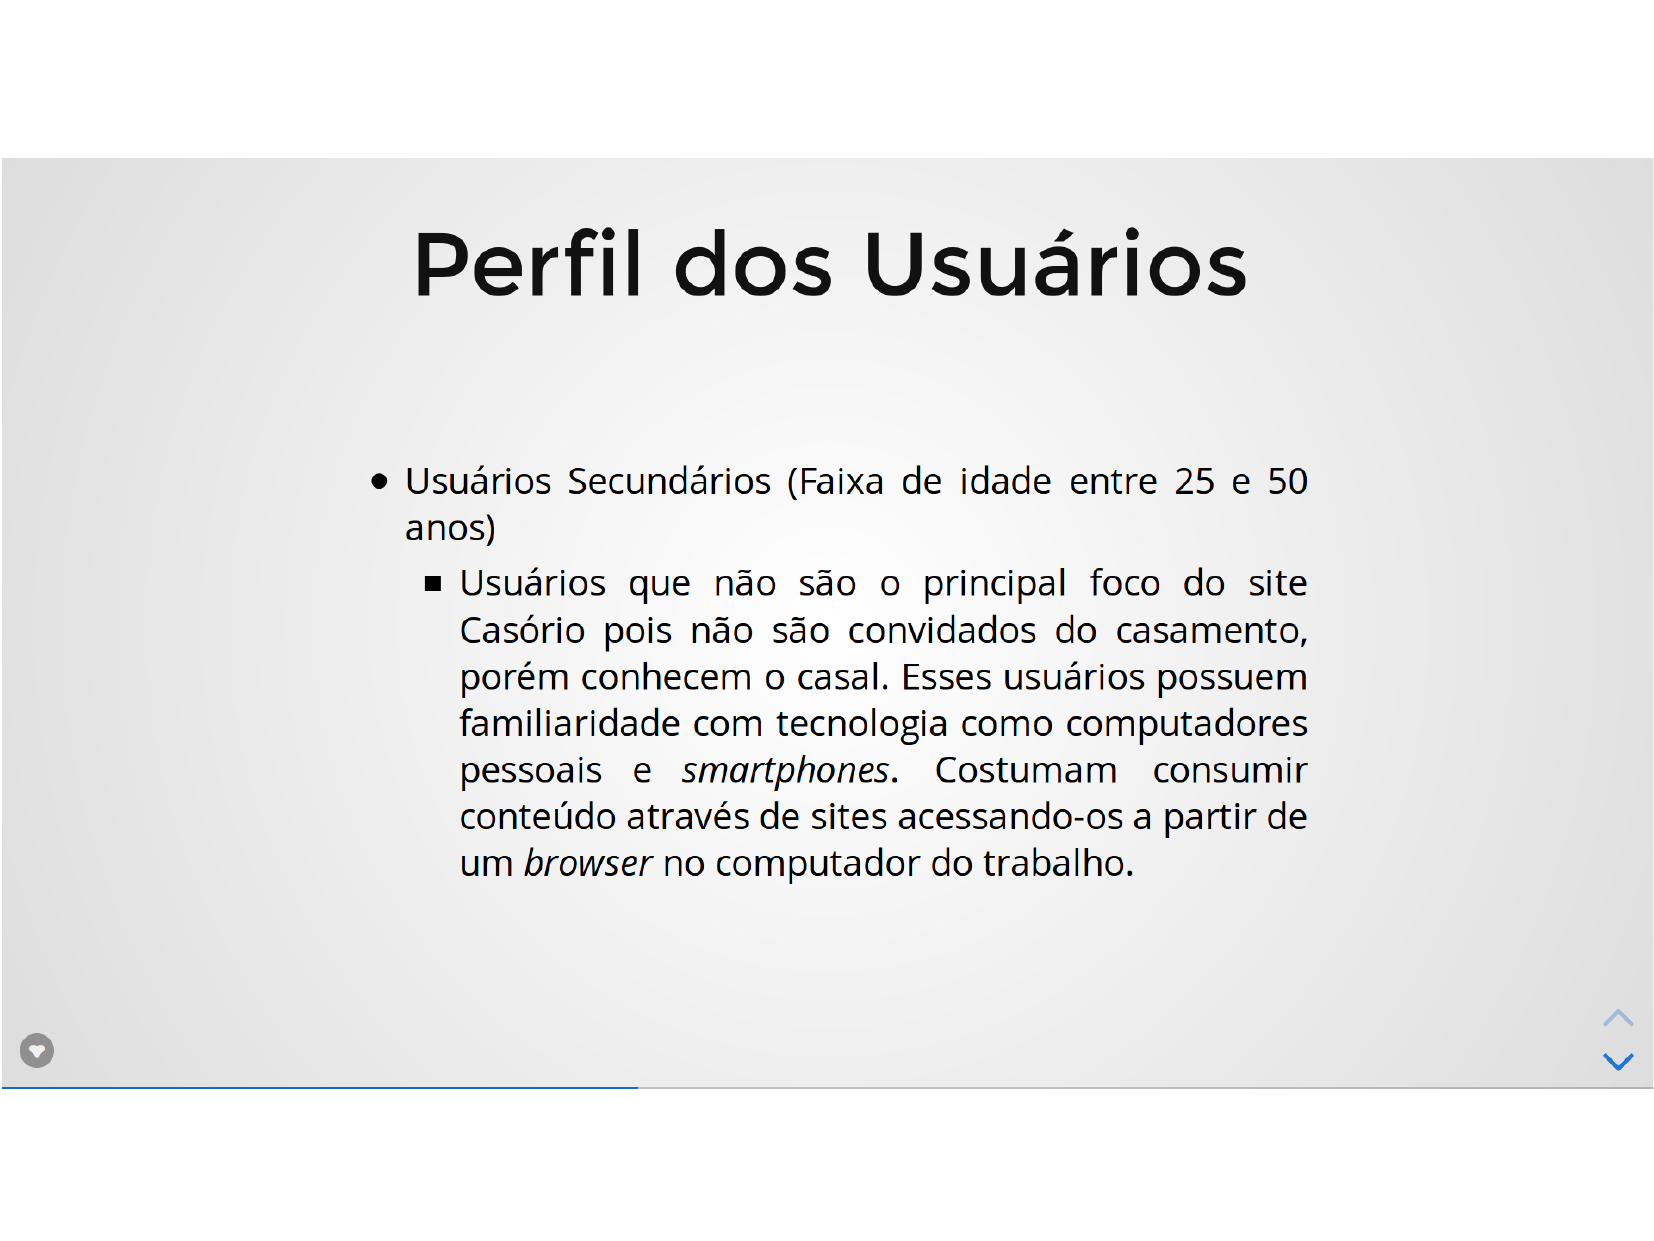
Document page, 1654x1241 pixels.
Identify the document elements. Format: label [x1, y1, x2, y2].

picture [2, 158, 1654, 1089]
